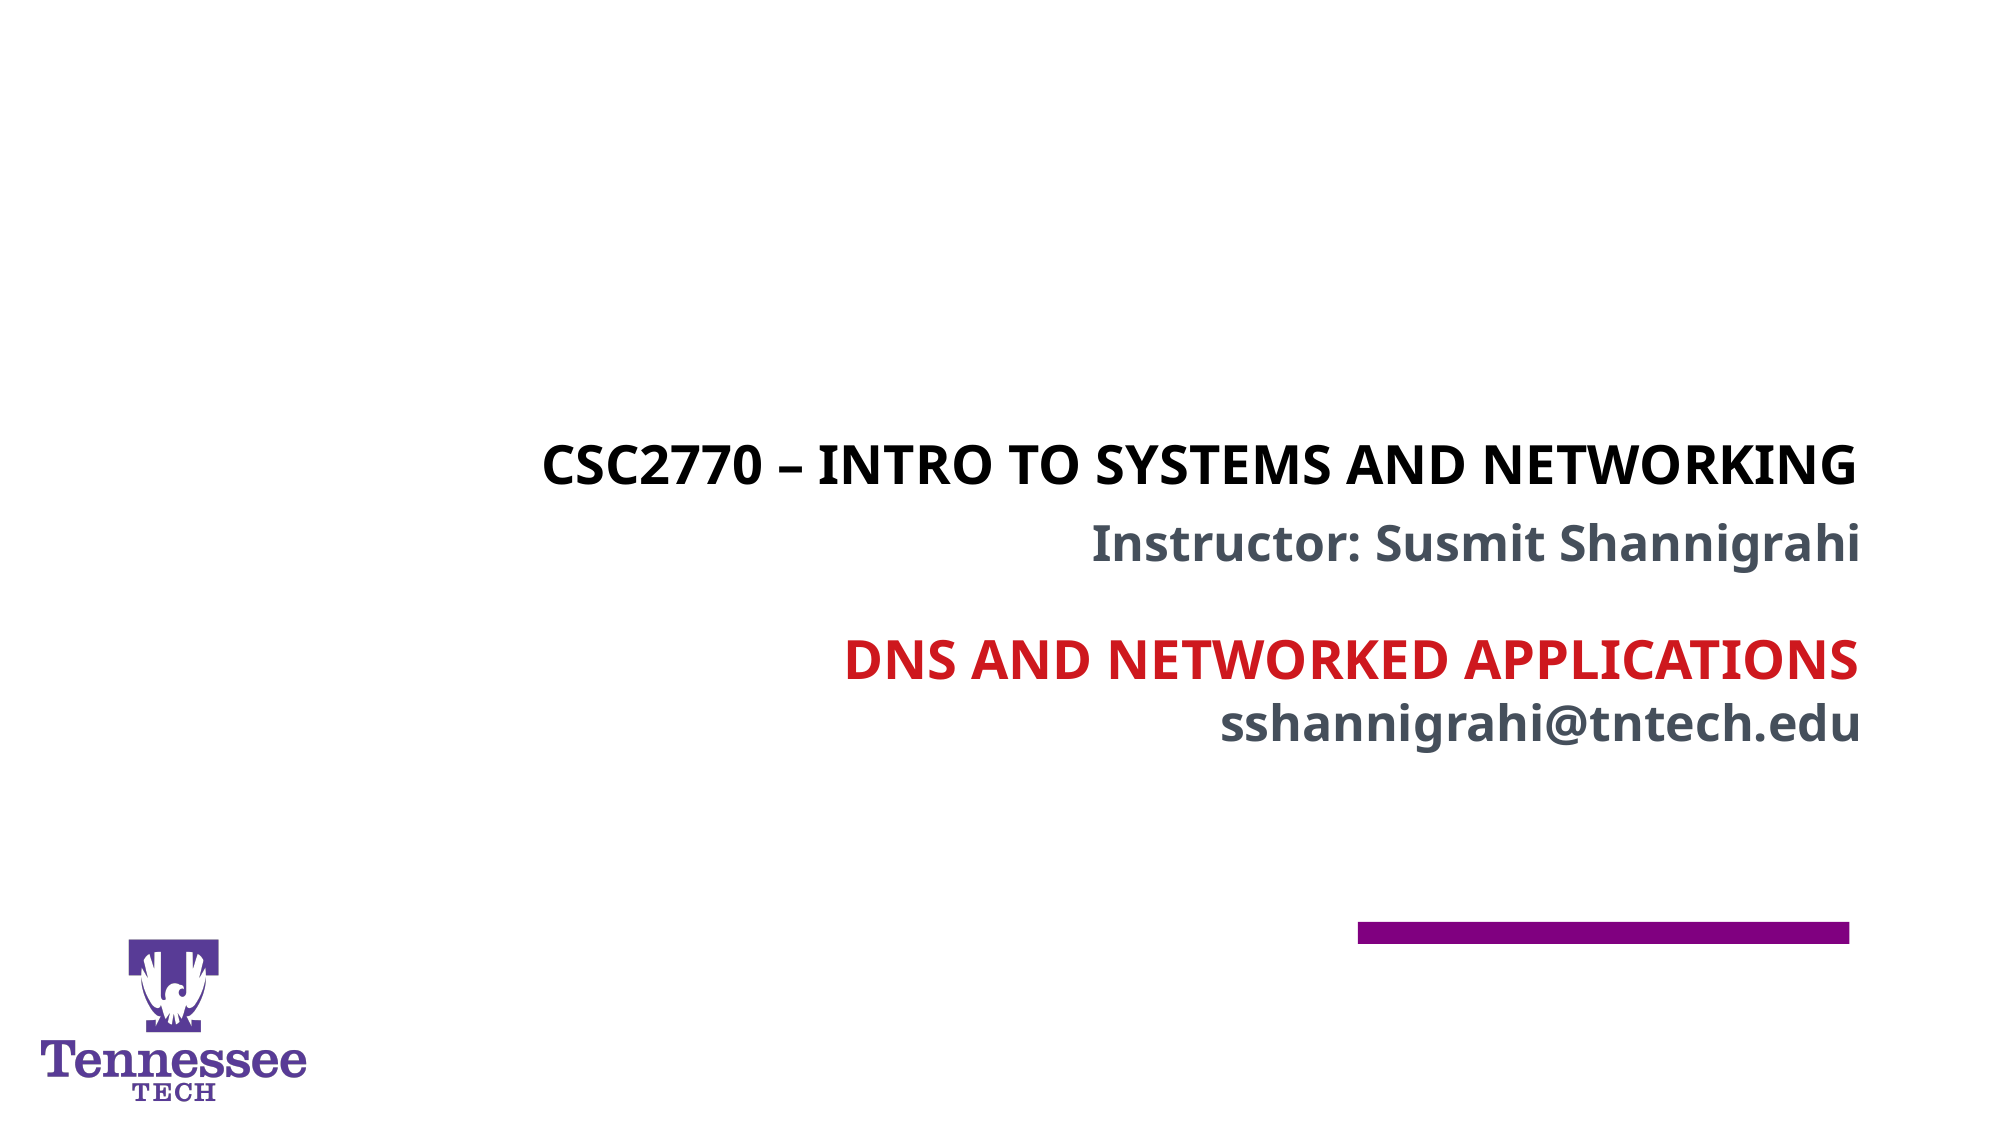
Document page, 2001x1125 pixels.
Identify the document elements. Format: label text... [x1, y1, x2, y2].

picture [16, 914, 331, 1122]
text_box Instructor: Susmit Shannigrahi sshannigrahi@tntech.edu [462, 886, 1877, 1075]
text_box CSC2770 – Intro to Systems and Networking DNS and Networked applications [30, 404, 1875, 706]
